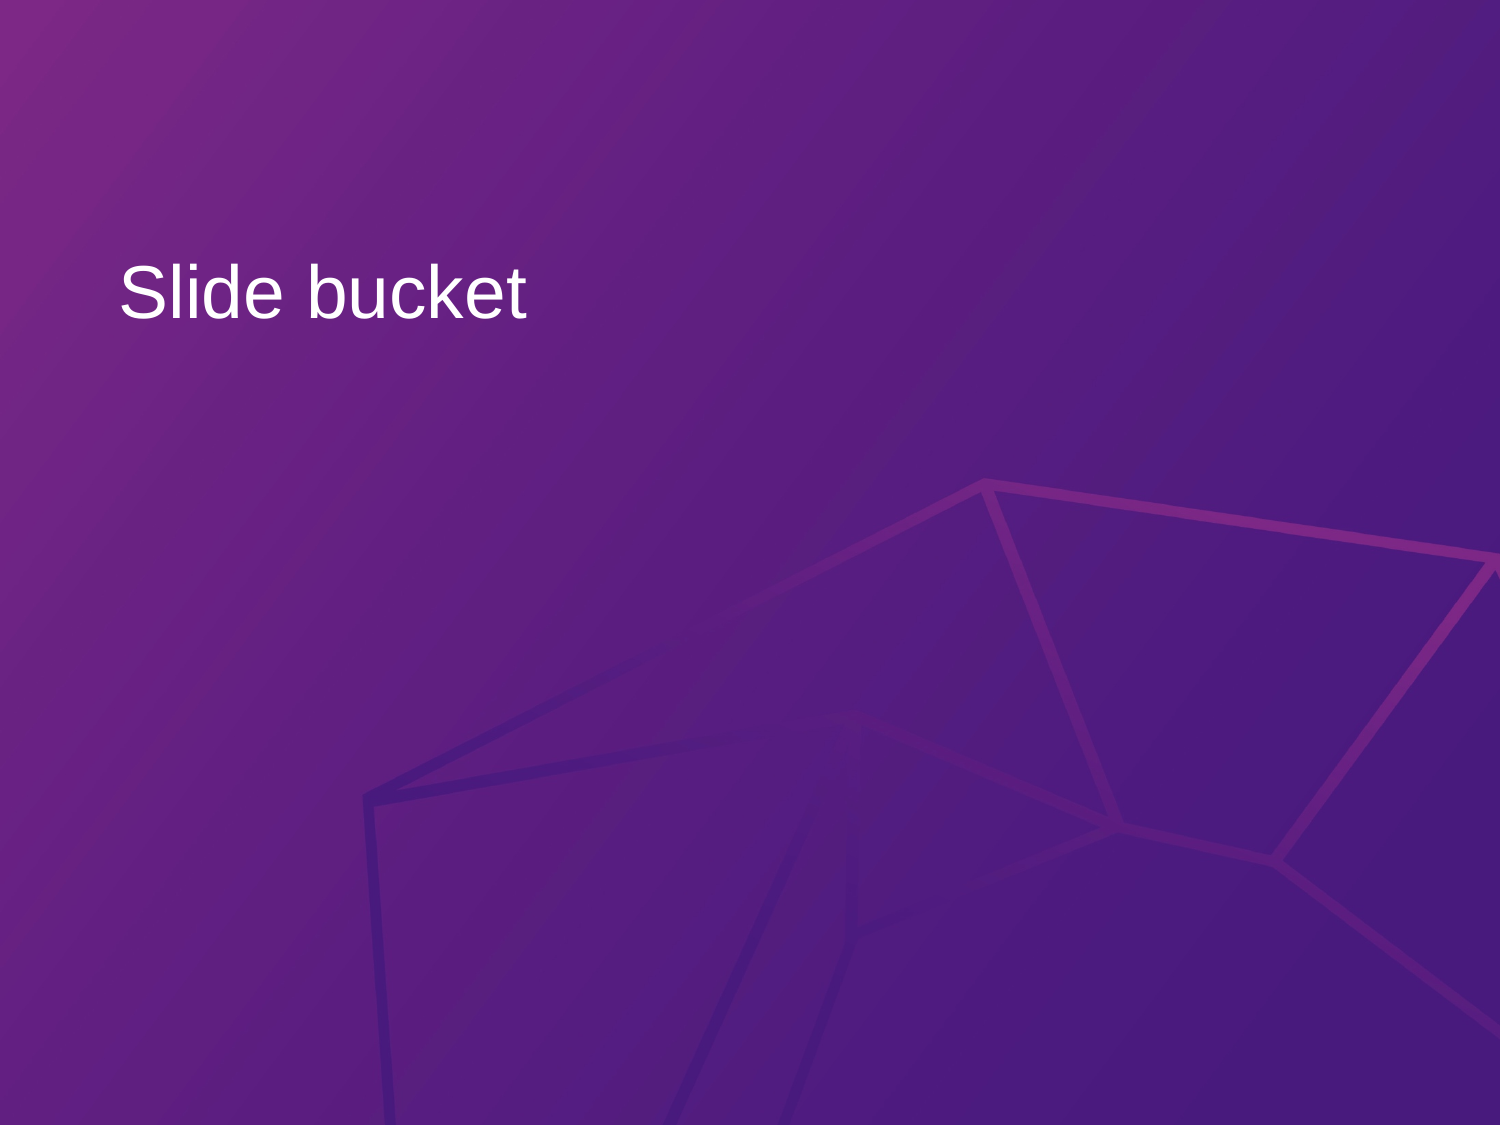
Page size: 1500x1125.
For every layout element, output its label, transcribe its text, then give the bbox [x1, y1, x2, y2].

picture [0, 0, 1500, 1125]
title Slide bucket [103, 236, 1453, 363]
